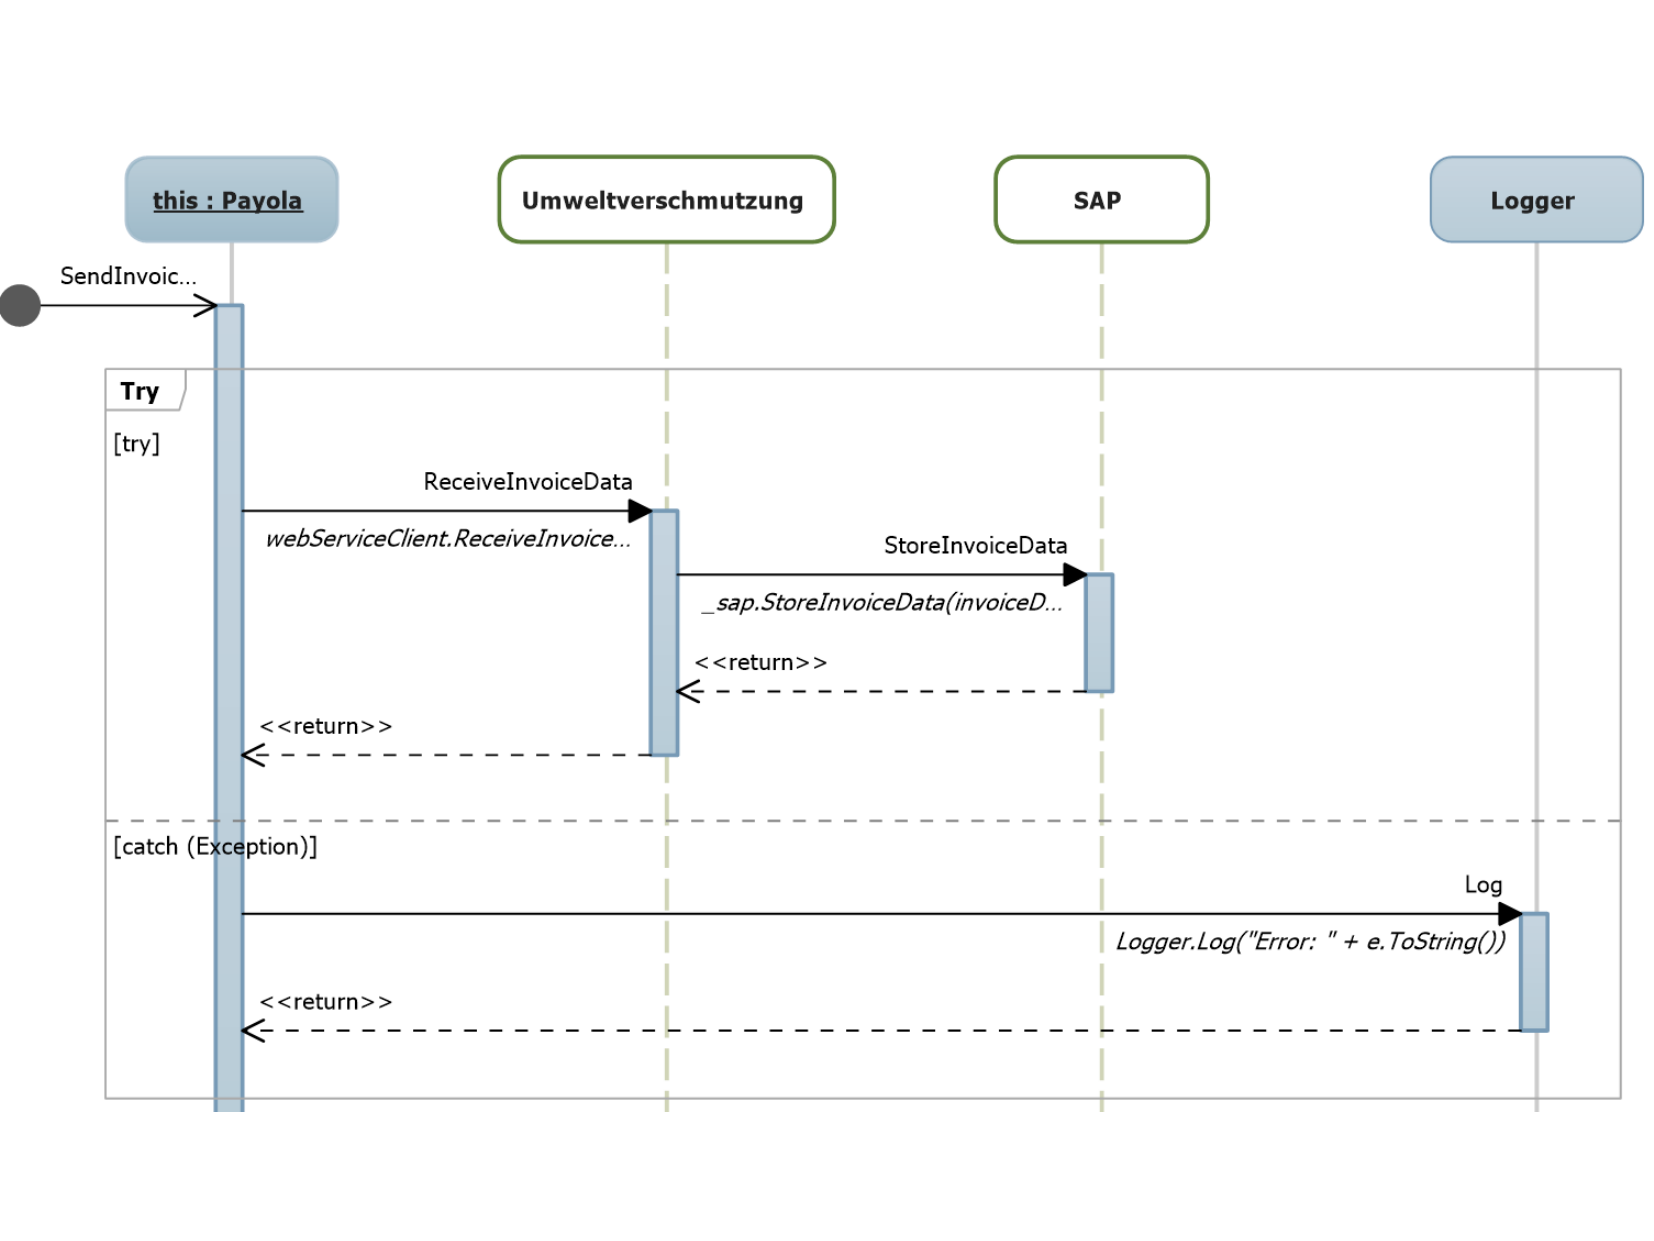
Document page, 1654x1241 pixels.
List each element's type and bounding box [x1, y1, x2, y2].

picture [0, 127, 1654, 1112]
